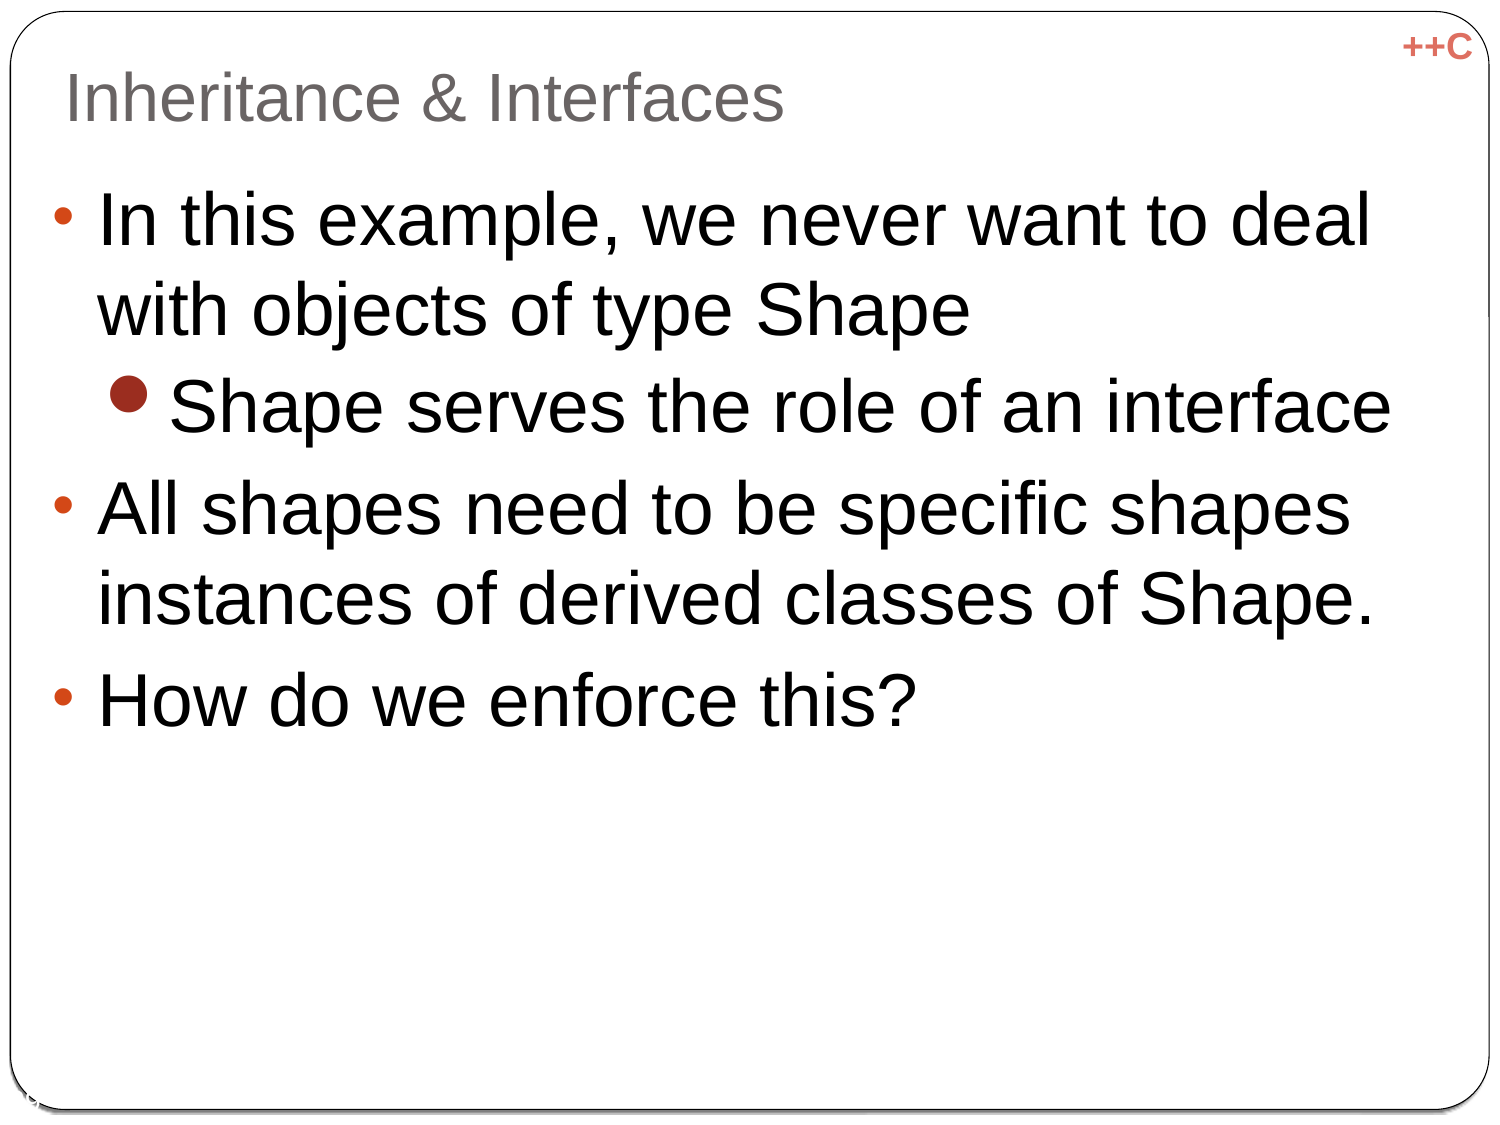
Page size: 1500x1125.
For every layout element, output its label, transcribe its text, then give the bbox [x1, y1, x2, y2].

list In this example, we never want to deal with objects of type Shape Shape serves the role of an interface All shapes need to be specific shapes instances of derived classes of Shape. How do we enforce this? [37, 162, 1463, 1088]
slide_number <number> [0, 1074, 50, 1125]
title Inheritance & Interfaces [50, 45, 1450, 150]
